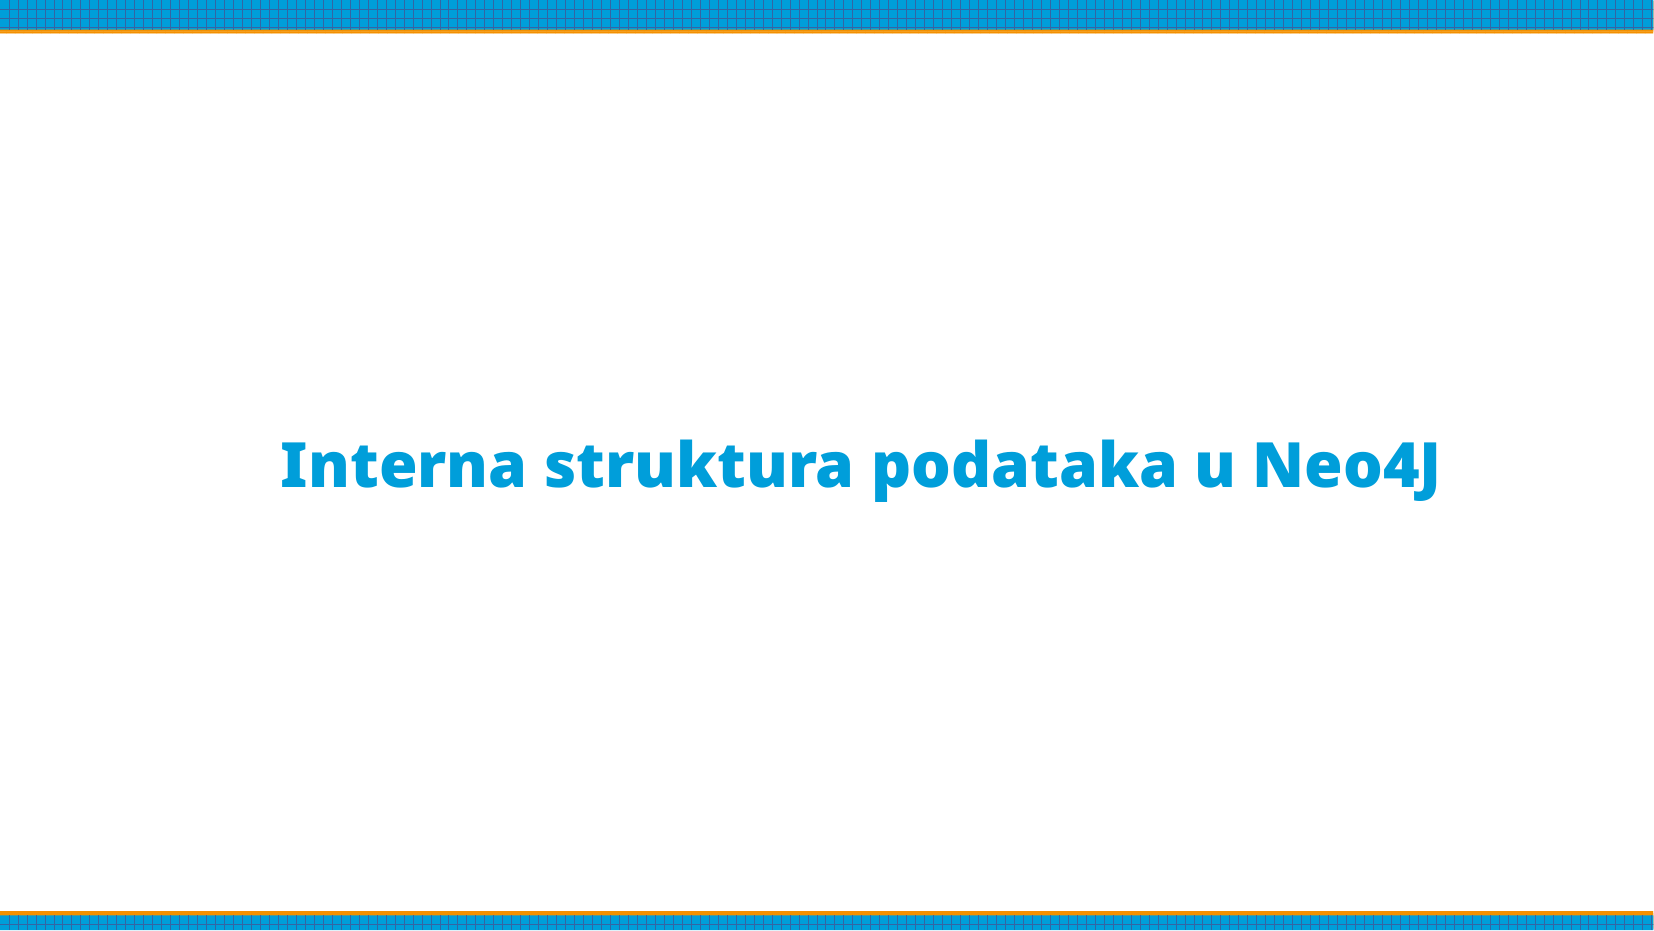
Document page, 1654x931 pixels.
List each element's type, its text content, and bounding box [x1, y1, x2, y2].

subtitle Interna struktura podataka u Neo4J [82, 103, 1571, 824]
